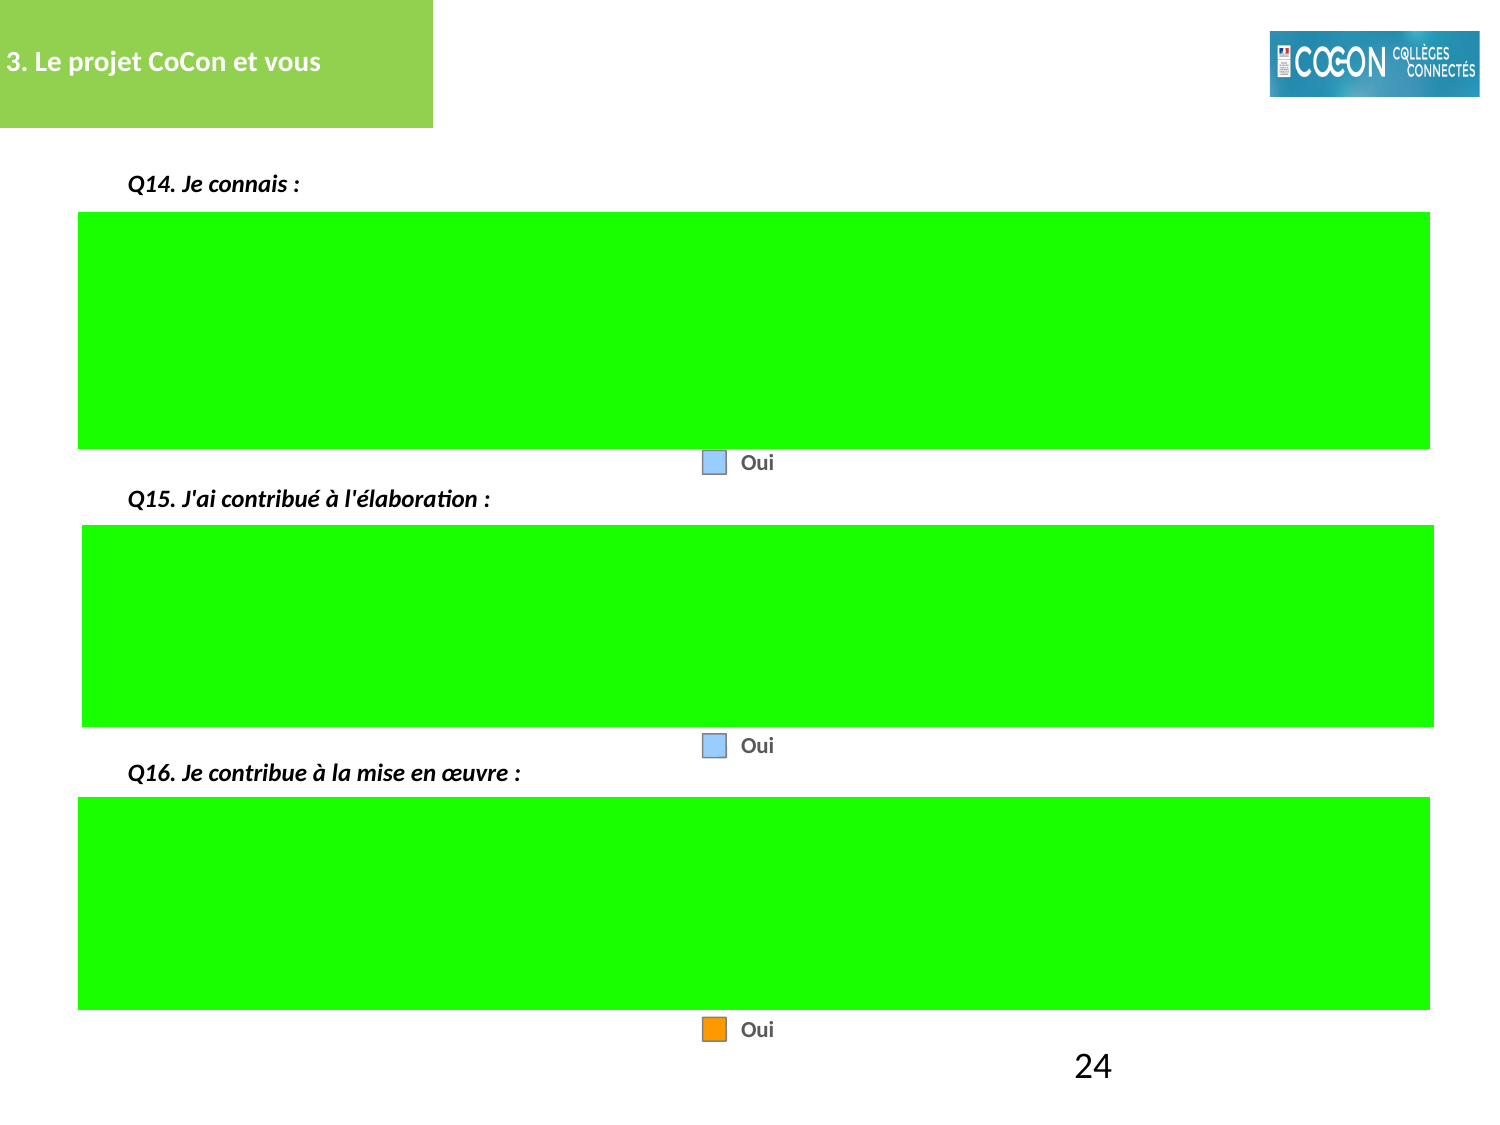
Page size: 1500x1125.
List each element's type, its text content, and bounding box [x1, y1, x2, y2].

text_box Oui [726, 727, 845, 775]
text_box Oui [726, 1011, 845, 1059]
picture [78, 212, 1430, 449]
text_box Oui [726, 449, 845, 492]
text_box [702, 733, 726, 758]
text_box 3. Le projet CoCon et vous [0, 0, 433, 128]
picture [82, 525, 1434, 727]
picture [1269, 31, 1480, 97]
text_box [702, 450, 726, 475]
text_box Q14. Je connais : [112, 166, 1407, 209]
text_box [702, 1017, 726, 1042]
text_box <numéro> [1059, 1042, 1397, 1103]
text_box Q15. J'ai contribué à l'élaboration : [113, 482, 1406, 525]
picture [78, 797, 1430, 1010]
text_box Q16. Je contribue à la mise en œuvre : [113, 756, 1406, 797]
